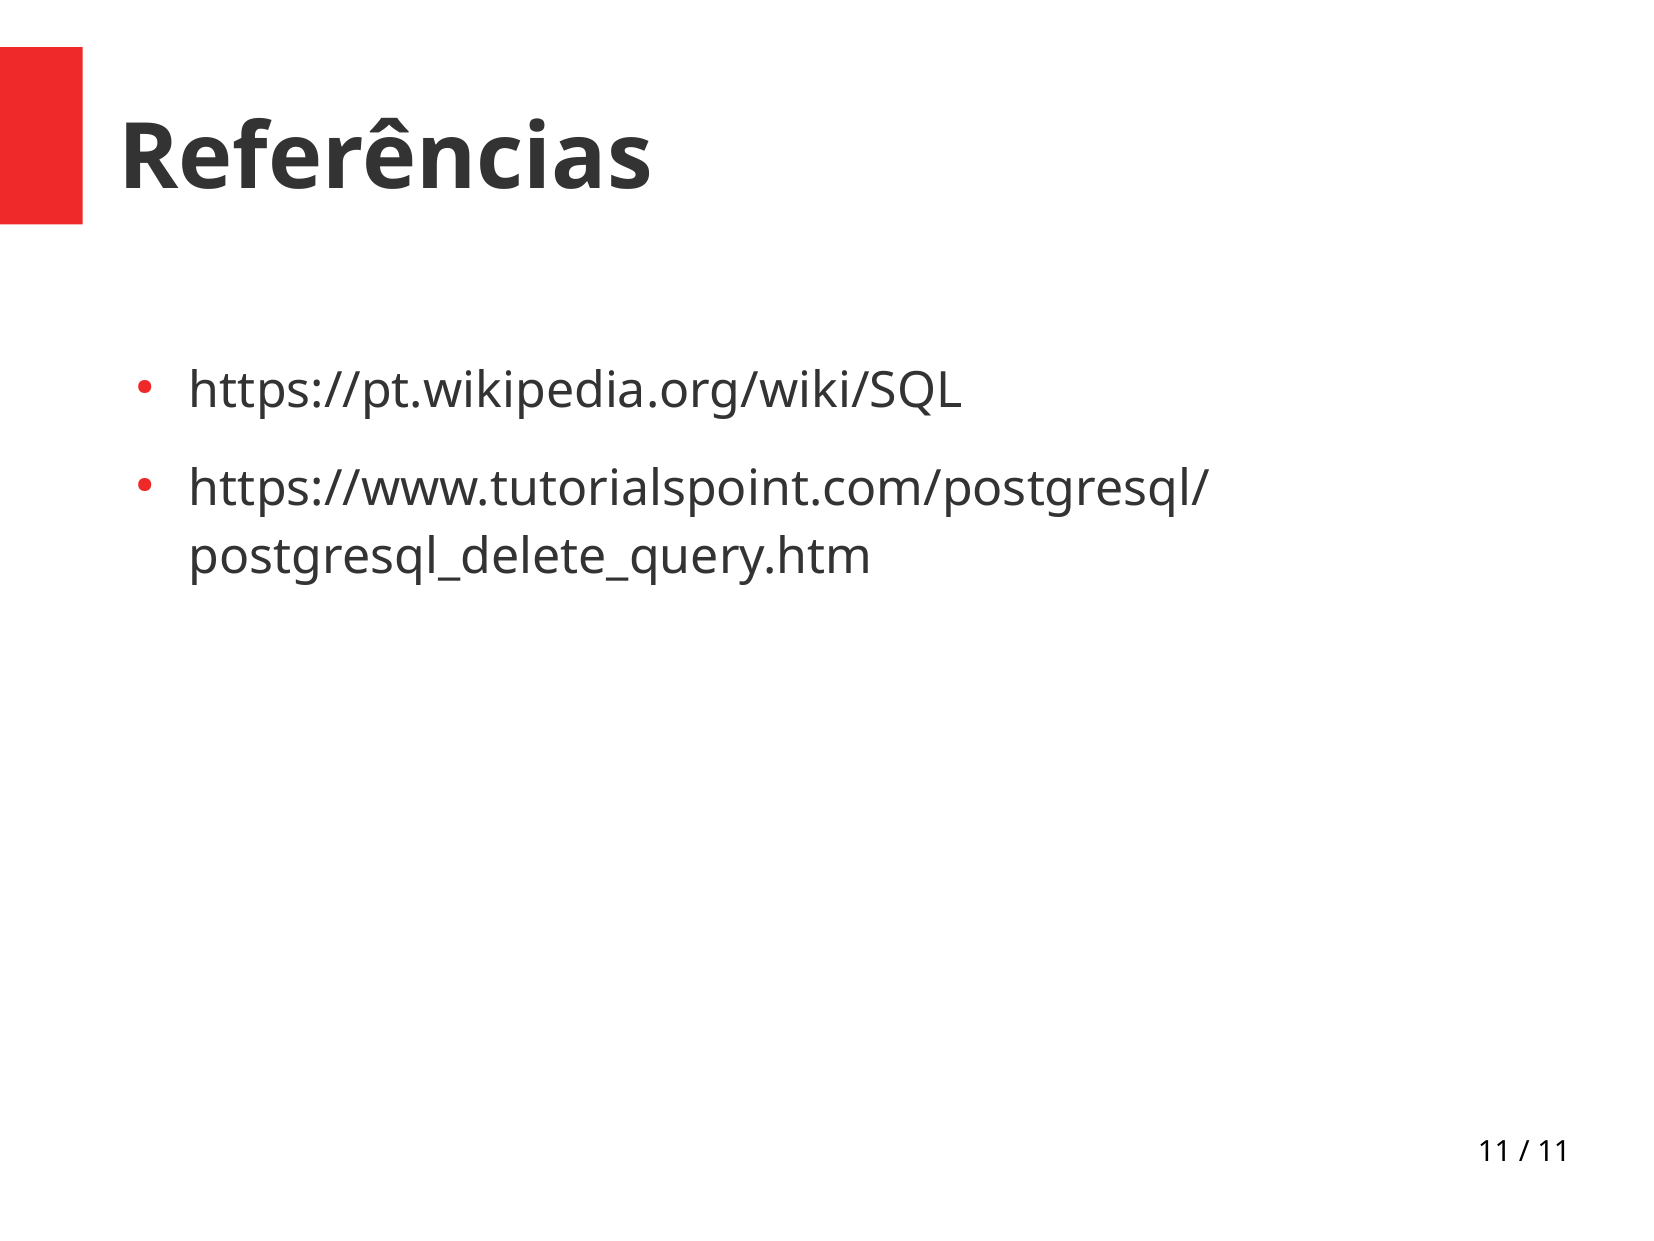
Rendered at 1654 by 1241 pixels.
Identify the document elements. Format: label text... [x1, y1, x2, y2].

title Referências [118, 49, 1571, 257]
list https://pt.wikipedia.org/wiki/SQL https://www.tutorialspoint.com/postgresql/postgresql_delete_query.htm [118, 354, 1536, 1074]
